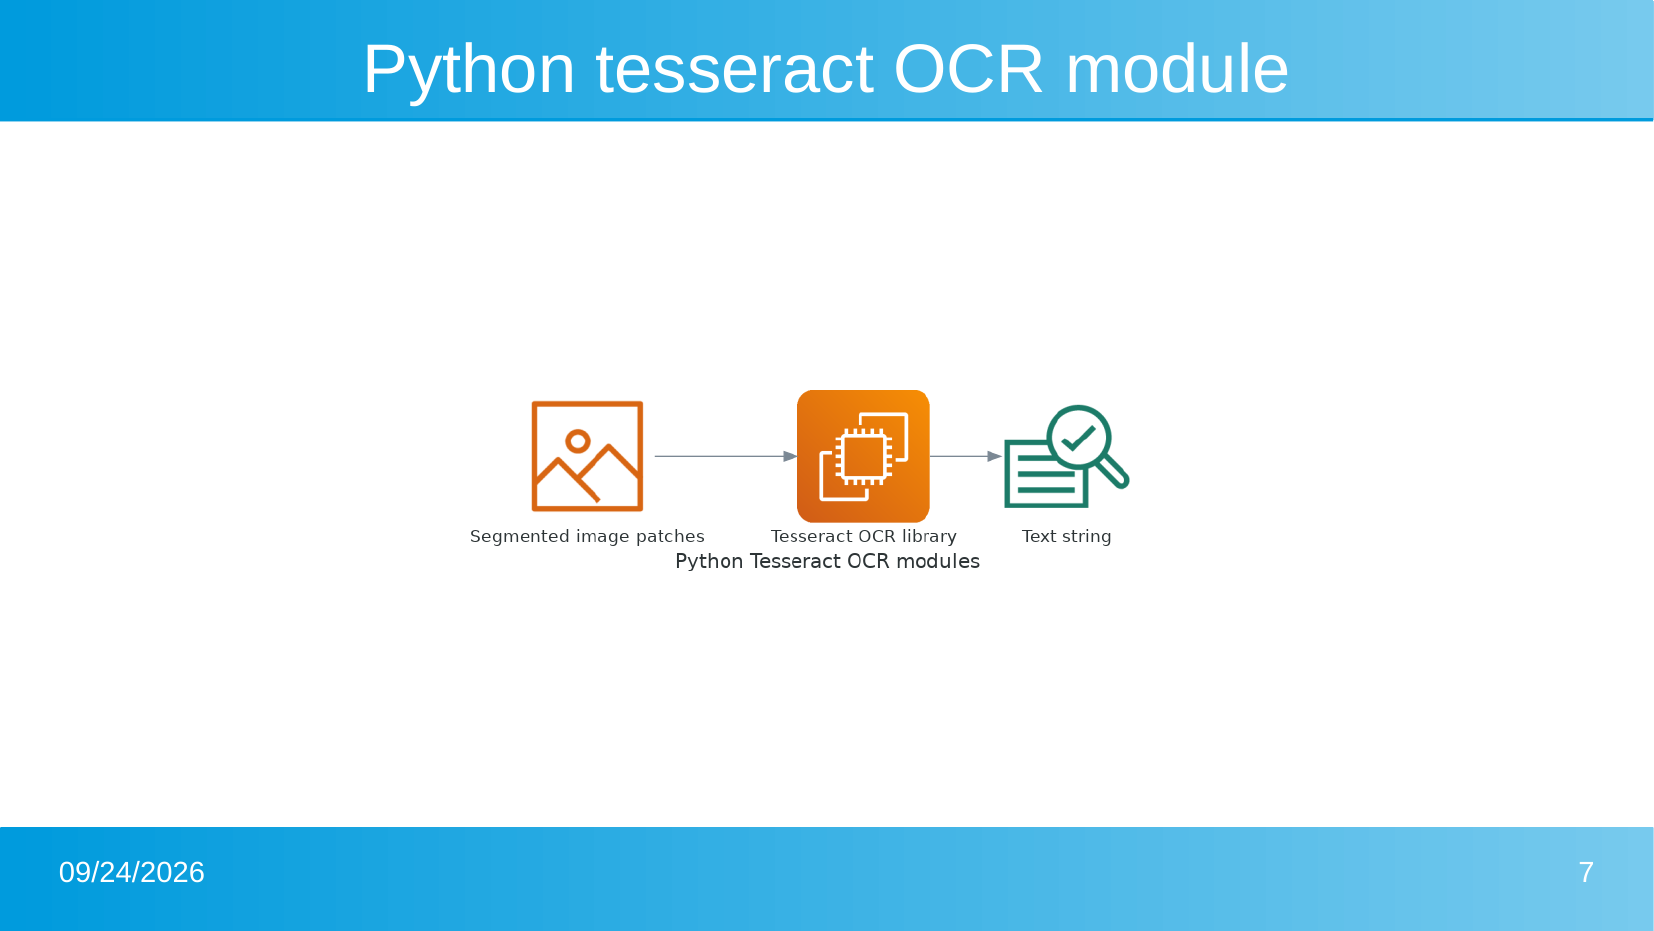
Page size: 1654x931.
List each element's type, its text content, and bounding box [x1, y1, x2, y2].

title Python tesseract OCR module [59, 29, 1595, 108]
picture [332, 177, 1322, 768]
